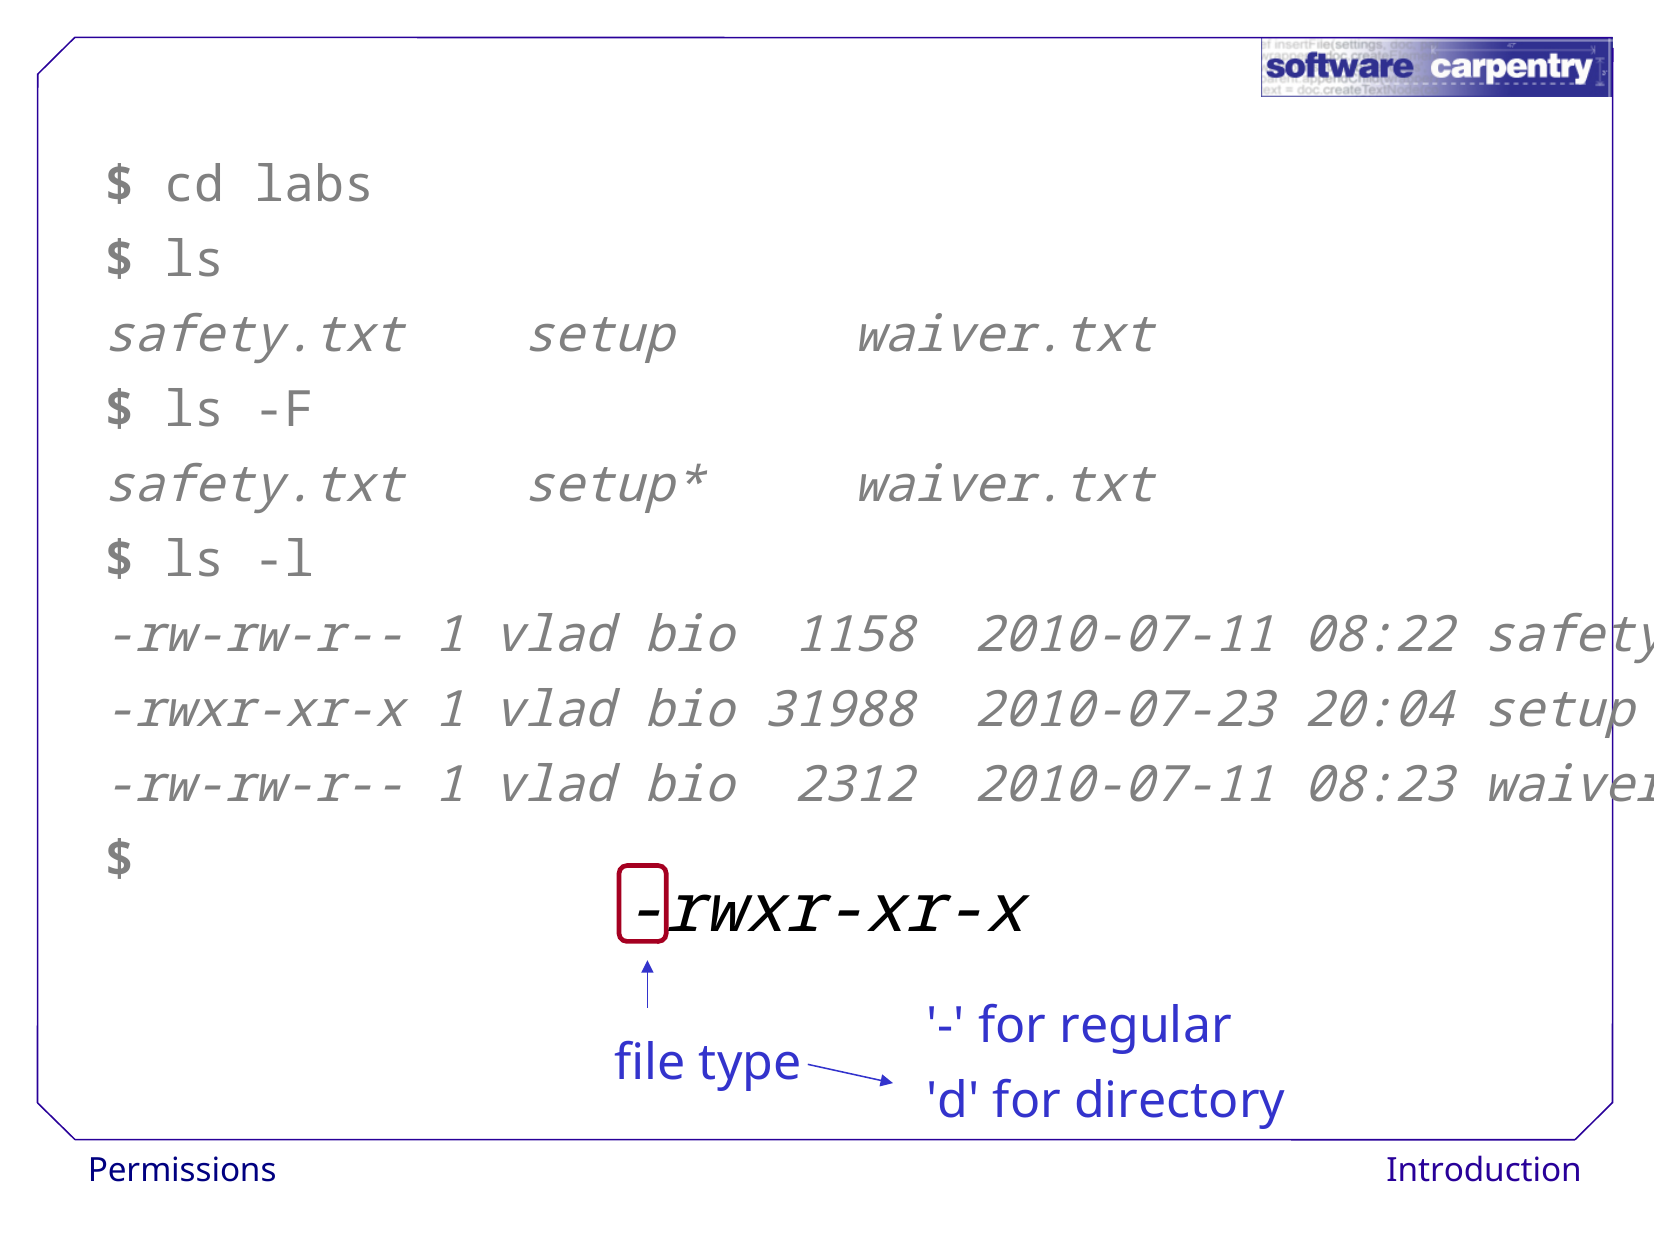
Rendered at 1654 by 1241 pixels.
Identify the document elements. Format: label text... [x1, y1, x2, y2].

picture [1261, 39, 1613, 97]
text_box $ cd labs $ ls safety.txt setup waiver.txt $ ls -F safety.txt setup* waiver.txt $ ls -l -rw-rw-r-- 1 vlad bio 1158 2010-07-11 08:22 safety.txt -rwxr-xr-x 1 vlad bio 31988 2010-07-23 20:04 setup -rw-rw-r-- 1 vlad bio 2312 2010-07-11 08:23 waiver.txt $ [89, 128, 1512, 1131]
text_box file type [599, 1007, 808, 1103]
text_box '-' for regular 'd' for directory [911, 969, 1300, 1140]
text_box -rwxr-xr-x [609, 837, 988, 970]
